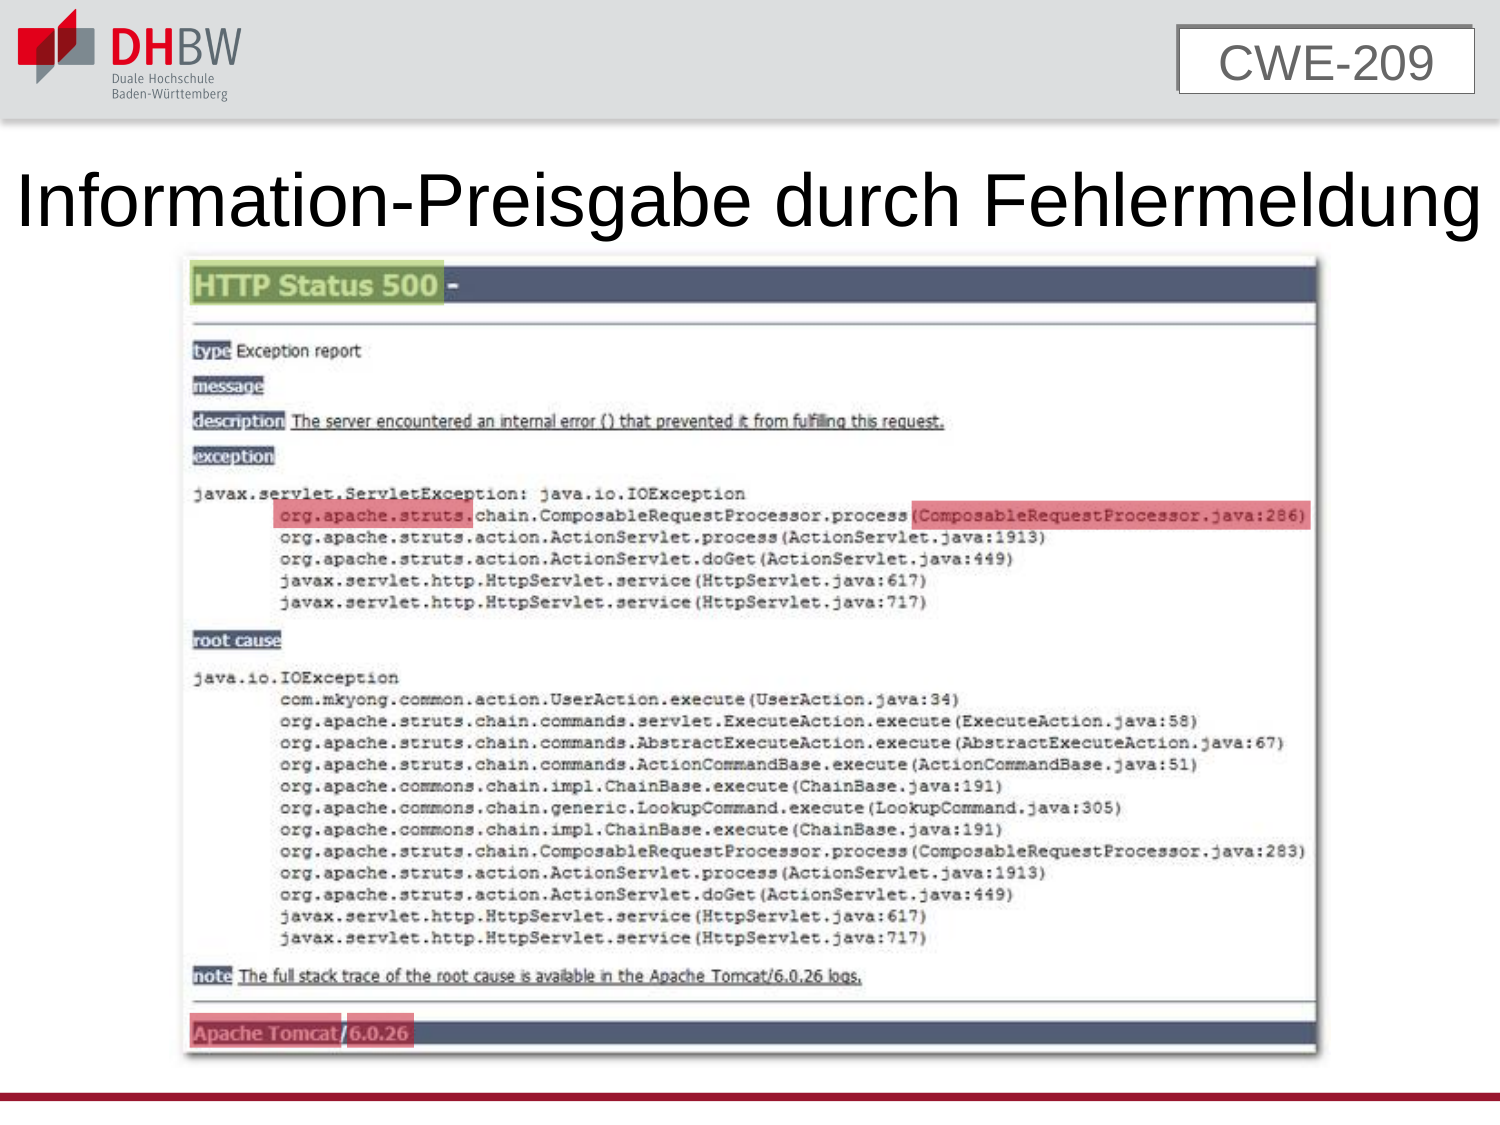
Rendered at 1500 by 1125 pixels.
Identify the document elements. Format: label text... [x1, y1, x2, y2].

text_box CWE-209 [1179, 28, 1475, 94]
text_box [189, 259, 445, 306]
picture [0, 242, 1500, 1121]
text_box [911, 500, 1311, 530]
text_box [189, 1012, 342, 1048]
title Information-Preisgabe durch Fehlermeldung [0, 134, 1500, 266]
picture [0, 0, 1500, 134]
text_box [273, 499, 474, 529]
text_box [347, 1012, 414, 1048]
